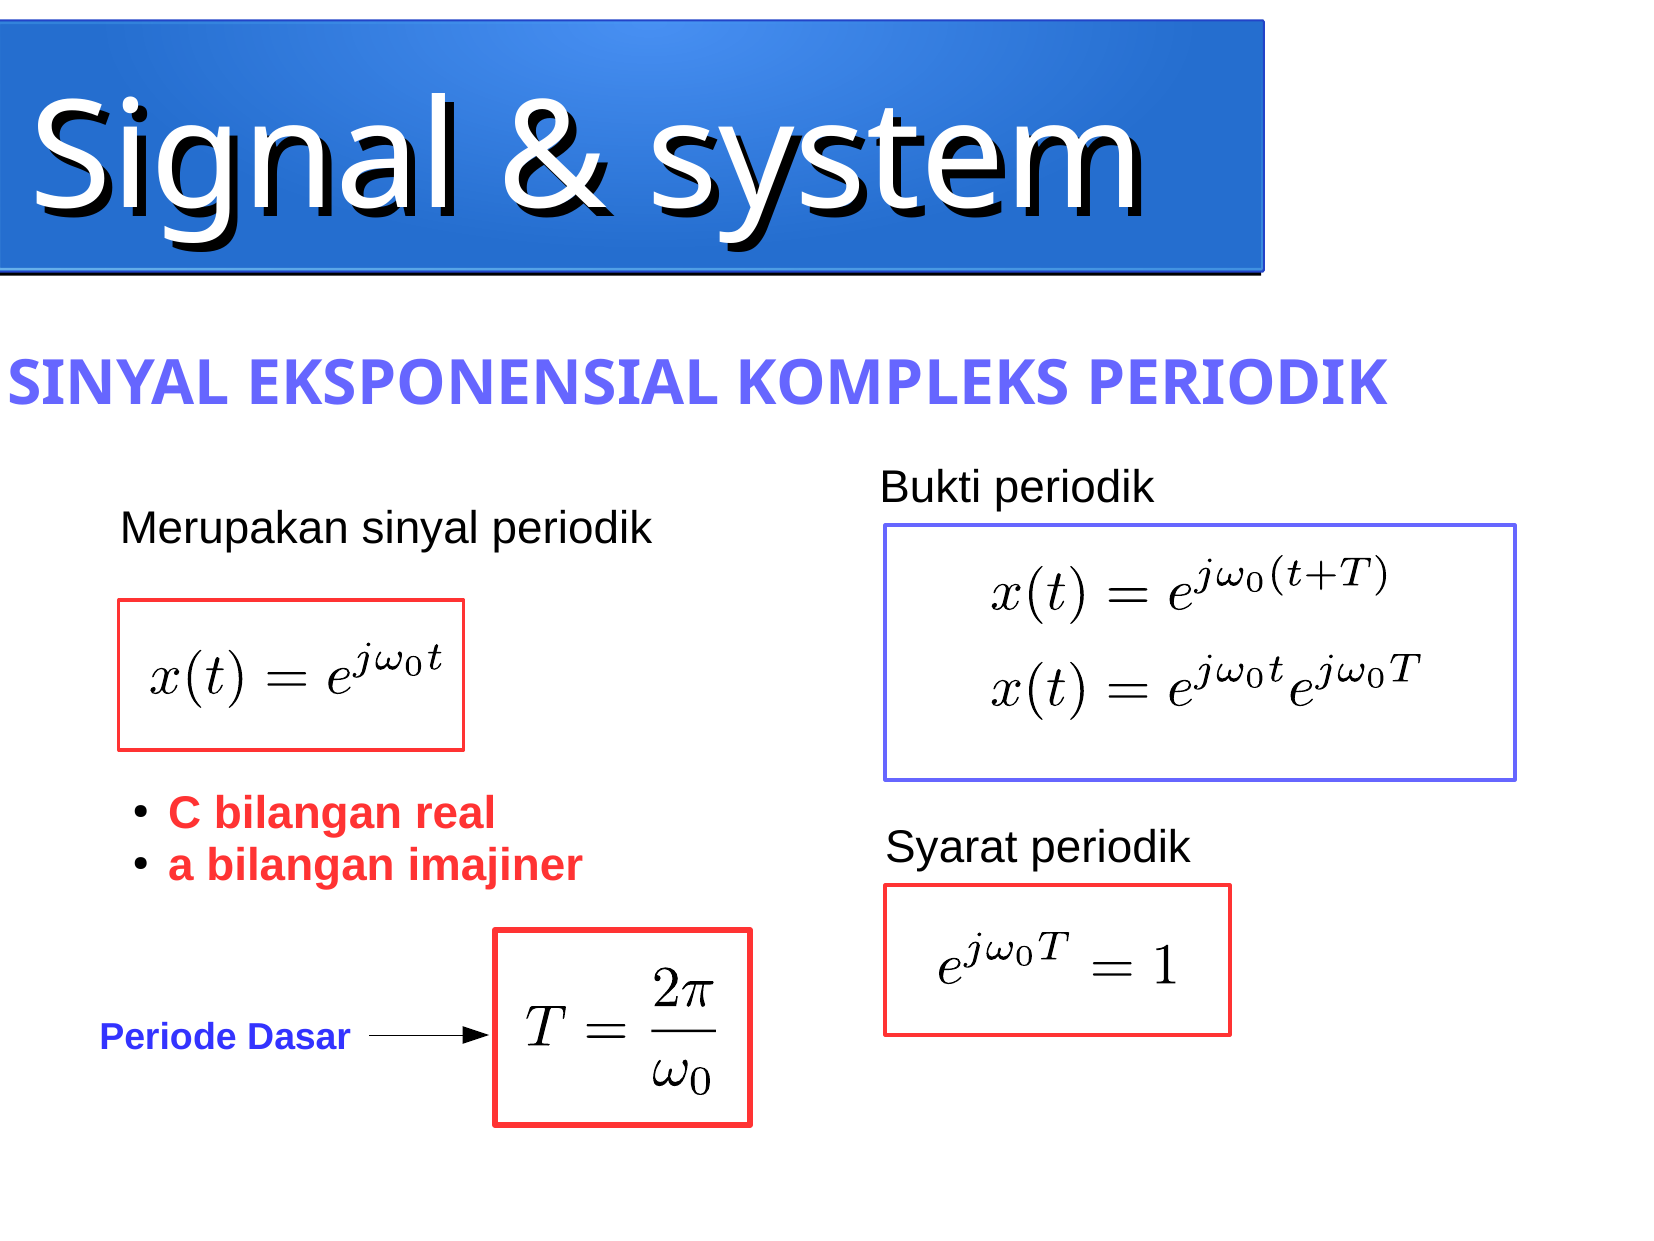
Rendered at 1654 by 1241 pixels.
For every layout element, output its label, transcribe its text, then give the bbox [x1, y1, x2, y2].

title Signal & system [29, 0, 1329, 325]
text_box C bilangan real a bilangan imajiner [117, 780, 599, 898]
text_box [936, 931, 1181, 985]
text_box Syarat periodik [870, 813, 1207, 880]
text_box [525, 967, 716, 1096]
text_box Periode Dasar [84, 1008, 366, 1066]
text_box Bukti periodik [864, 453, 1170, 520]
text_box [148, 642, 444, 709]
text_box SINYAL EKSPONENSIAL KOMPLEKS PERIODIK [0, 330, 1654, 423]
text_box Merupakan sinyal periodik [105, 495, 668, 562]
text_box [990, 555, 1423, 721]
